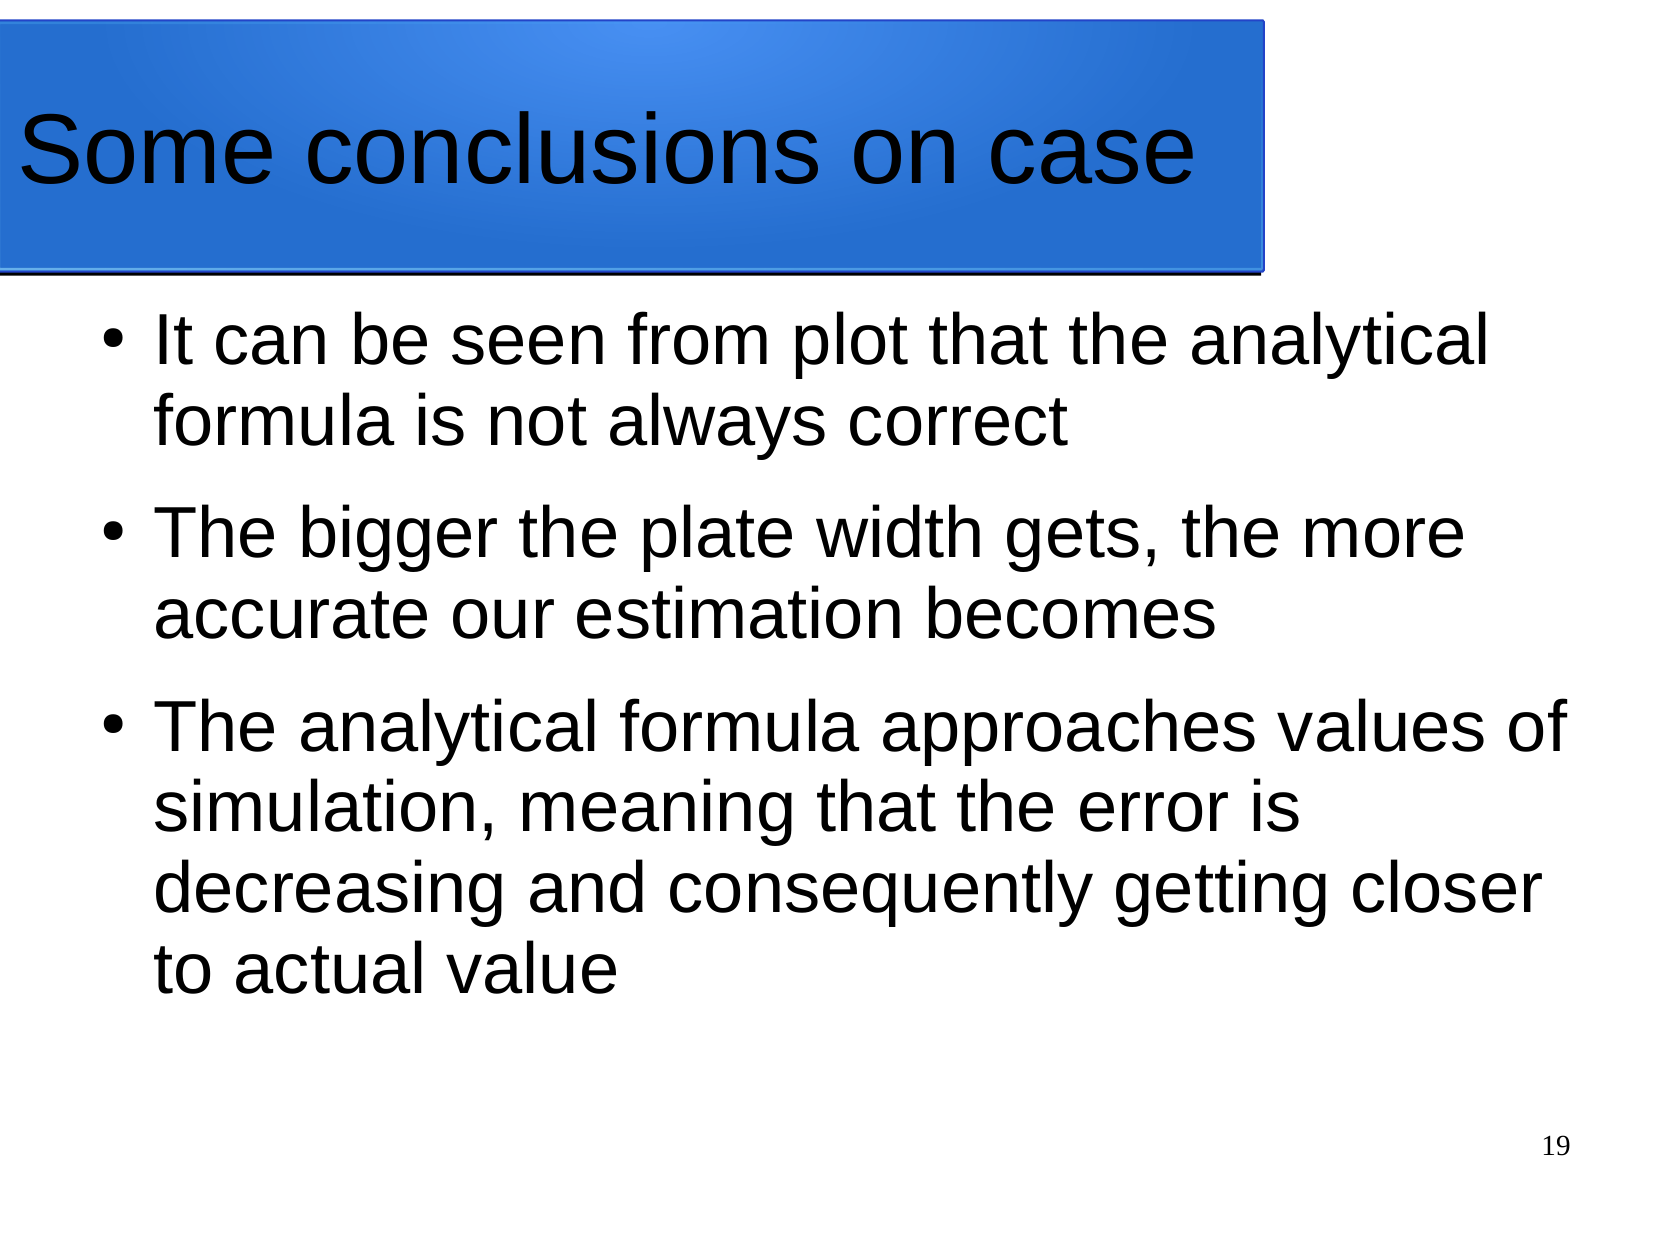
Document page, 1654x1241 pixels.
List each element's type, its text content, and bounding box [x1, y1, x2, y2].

list It can be seen from plot that the analytical formula is not always correct The bigger the plate width gets, the more accurate our estimation becomes The analytical formula approaches values of simulation, meaning that the error is decreasing and consequently getting closer to actual value [82, 299, 1571, 1019]
title Some conclusions on case [17, 47, 1252, 252]
